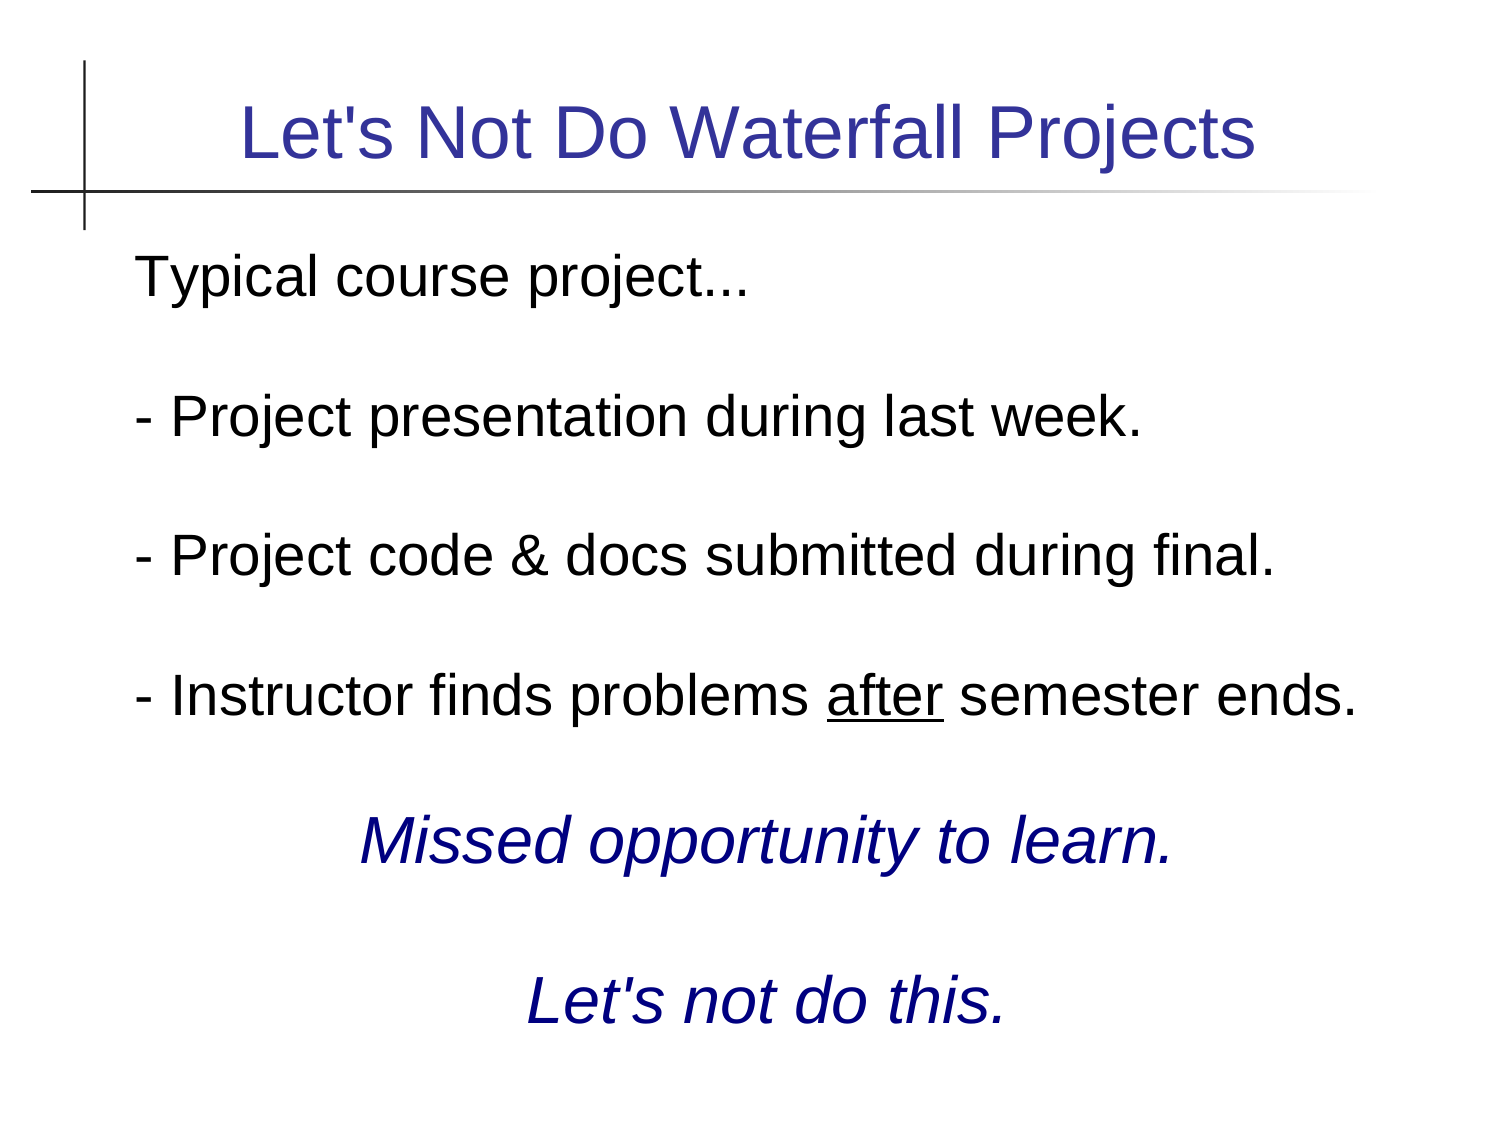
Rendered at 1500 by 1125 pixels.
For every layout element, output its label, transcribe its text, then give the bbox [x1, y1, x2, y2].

list Typical course project... - Project presentation during last week. - Project code & docs submitted during final. - Instructor finds problems after semester ends. Missed opportunity to learn. Let's not do this. [120, 230, 1417, 1096]
title Let's Not Do Waterfall Projects [100, 42, 1397, 182]
